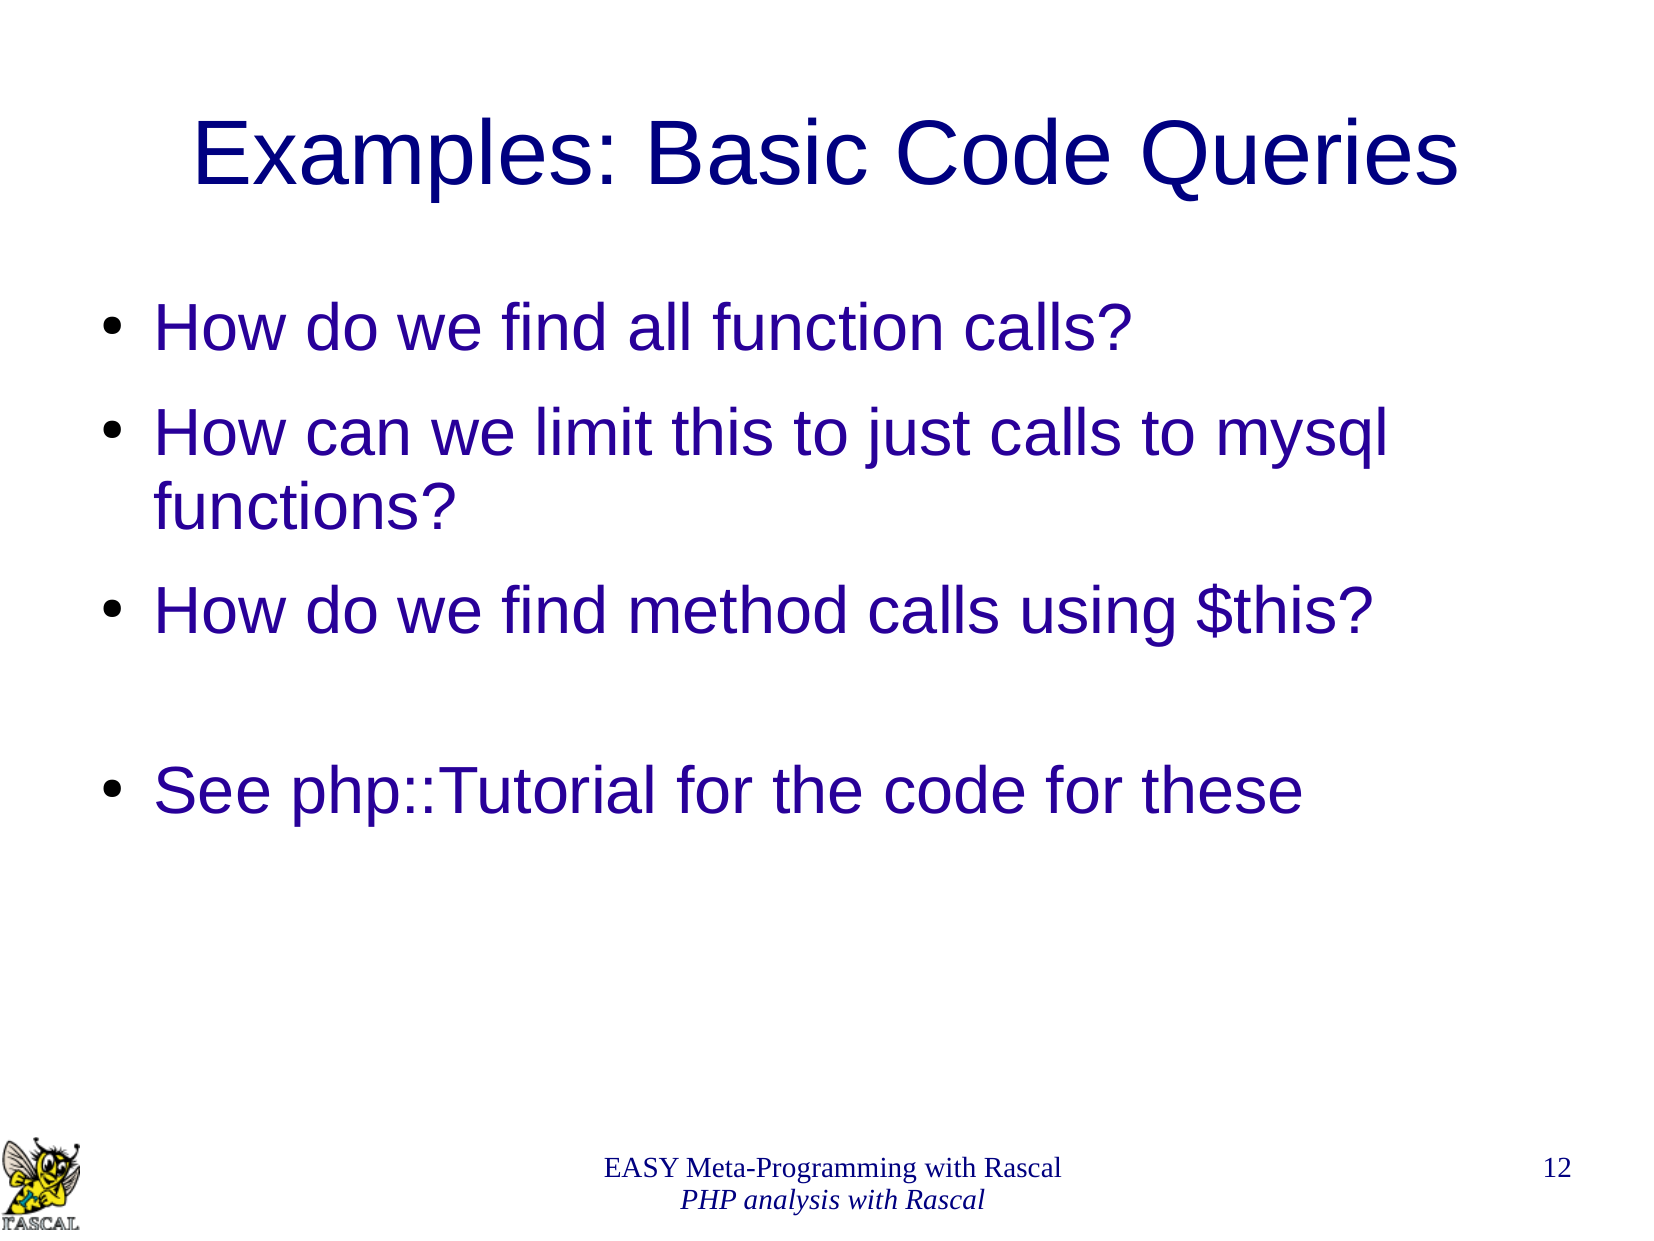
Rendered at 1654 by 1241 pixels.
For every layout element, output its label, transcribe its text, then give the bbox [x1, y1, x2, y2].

list How do we find all function calls? How can we limit this to just calls to mysql functions? How do we find method calls using $this? See php::Tutorial for the code for these [82, 290, 1571, 1010]
picture [1, 1137, 80, 1230]
title Examples: Basic Code Queries [82, 49, 1571, 257]
